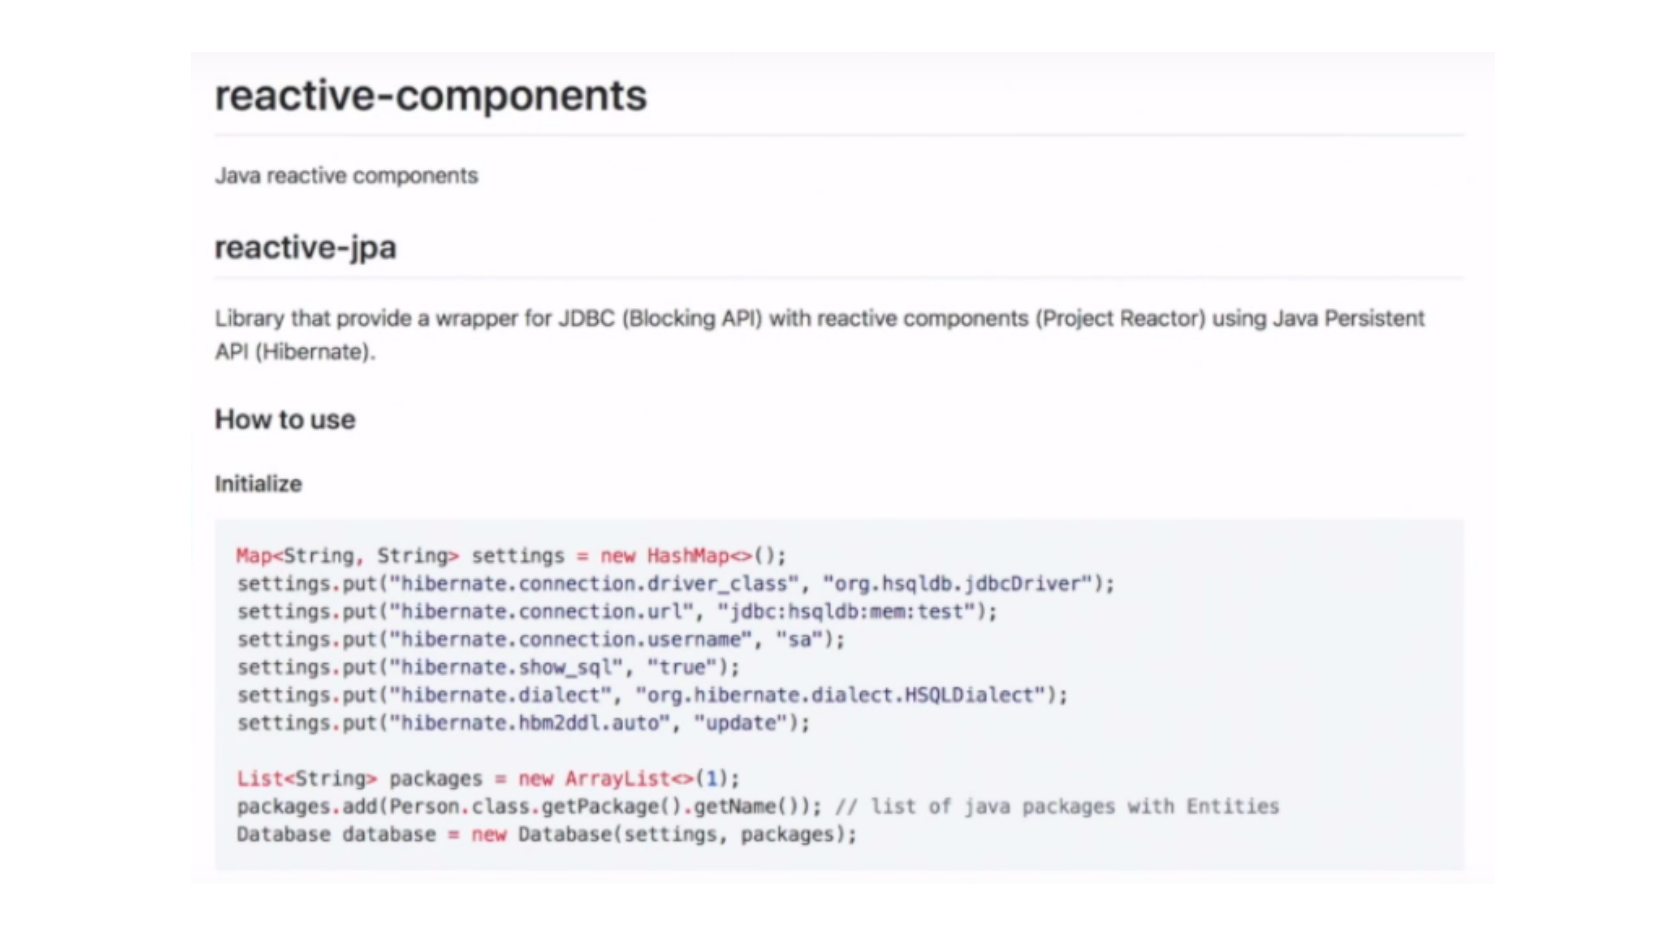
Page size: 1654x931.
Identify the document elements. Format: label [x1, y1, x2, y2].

picture [191, 52, 1495, 884]
